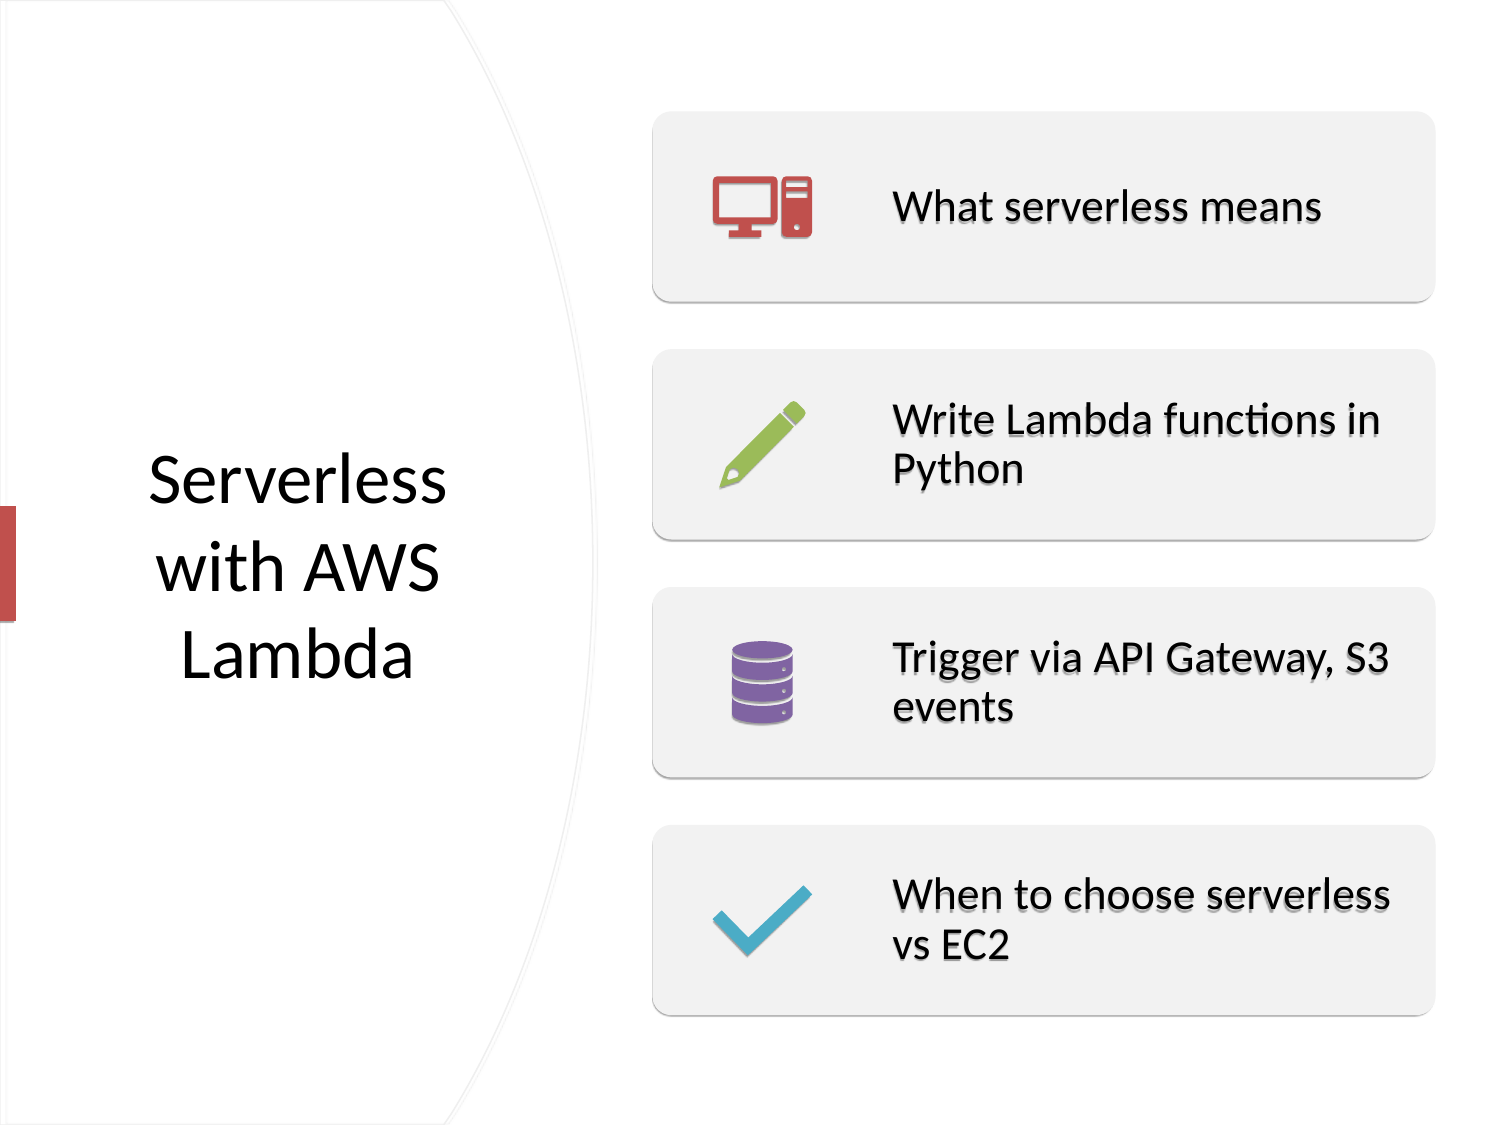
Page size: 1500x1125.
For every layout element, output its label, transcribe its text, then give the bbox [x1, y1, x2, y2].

text_box What serverless means [872, 111, 1436, 302]
text_box When to choose serverless vs EC2 [872, 824, 1436, 1016]
text_box Write Lambda functions in Python [872, 349, 1436, 540]
text_box [0, 506, 16, 621]
text_box [652, 111, 872, 302]
text_box [652, 587, 872, 778]
text_box [652, 824, 872, 1016]
text_box Trigger via API Gateway, S3 events [872, 587, 1436, 778]
title Serverless with AWS Lambda [76, 190, 520, 934]
text_box [652, 349, 872, 540]
